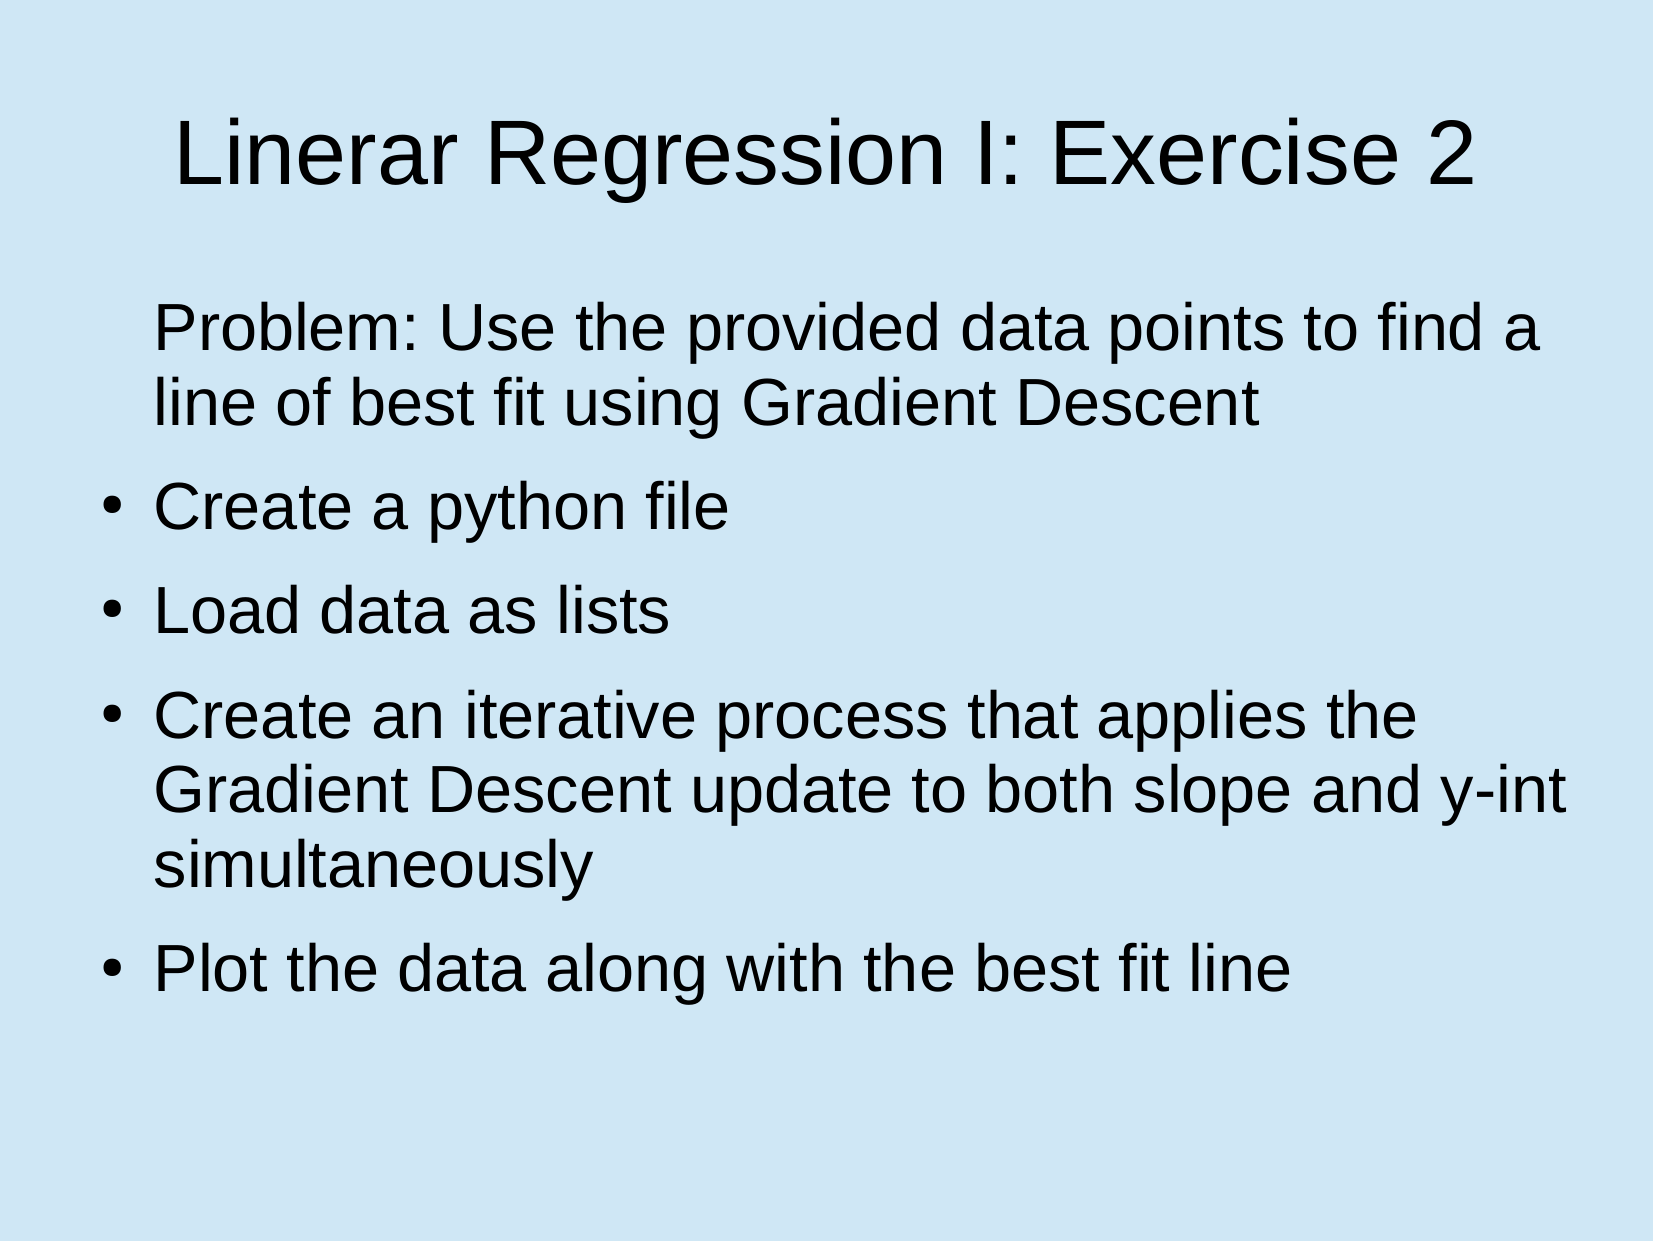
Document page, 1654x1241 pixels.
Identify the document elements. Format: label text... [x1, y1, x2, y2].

title Linerar Regression I: Exercise 2 [82, 49, 1571, 257]
list Problem: Use the provided data points to find a line of best fit using Gradient Descent Create a python file Load data as lists Create an iterative process that applies the Gradient Descent update to both slope and y-int simultaneously Plot the data along with the best fit line [82, 290, 1571, 1010]
